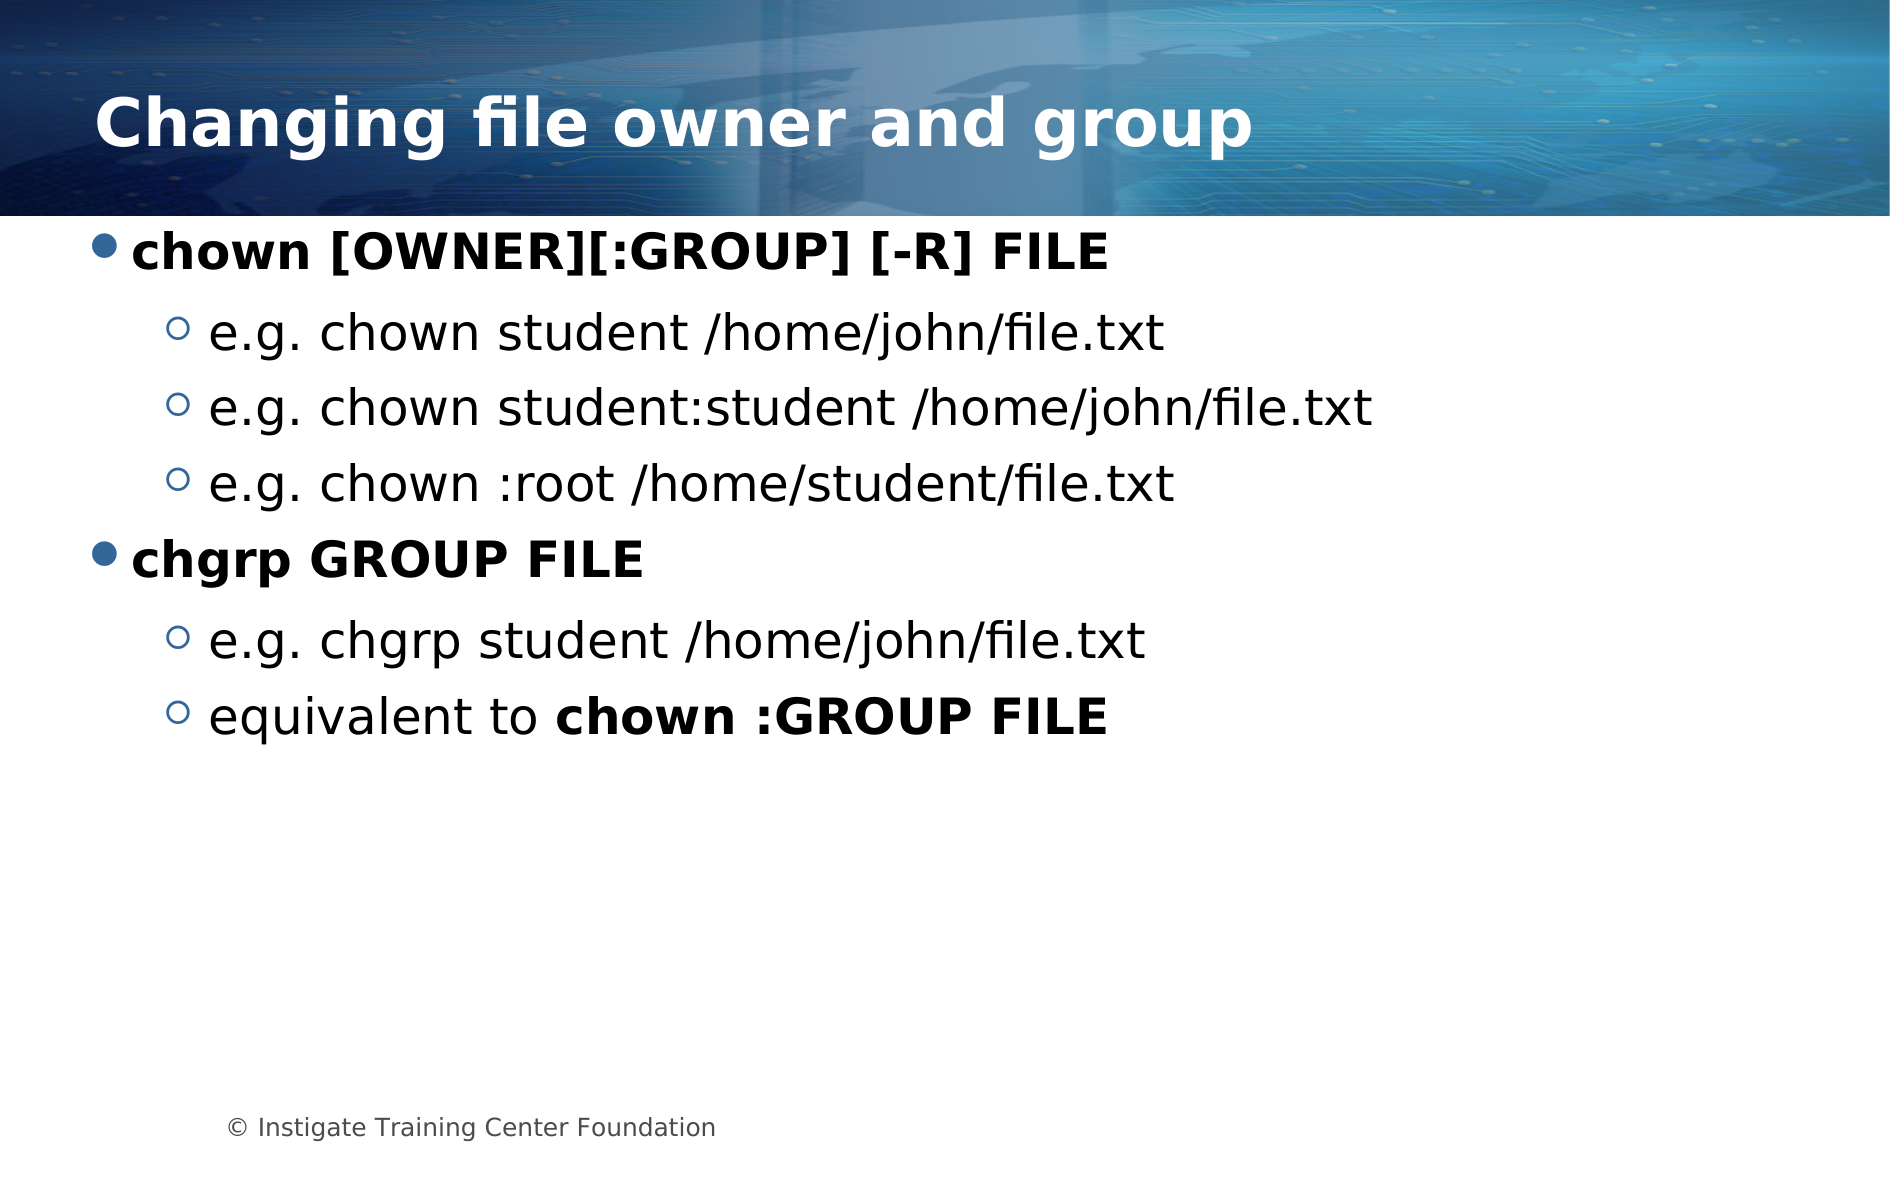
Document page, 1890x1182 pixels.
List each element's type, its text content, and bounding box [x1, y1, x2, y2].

list chown [OWNER][:GROUP] [-R] FILE e.g. chown student /home/john/file.txt e.g. chown student:student /home/john/file.txt e.g. chown :root /home/student/file.txt chgrp GROUP FILE e.g. chgrp student /home/john/file.txt equivalent to chown :GROUP FILE [88, 228, 1788, 914]
title Changing file owner and group [94, 47, 1793, 217]
picture [0, 0, 1890, 216]
